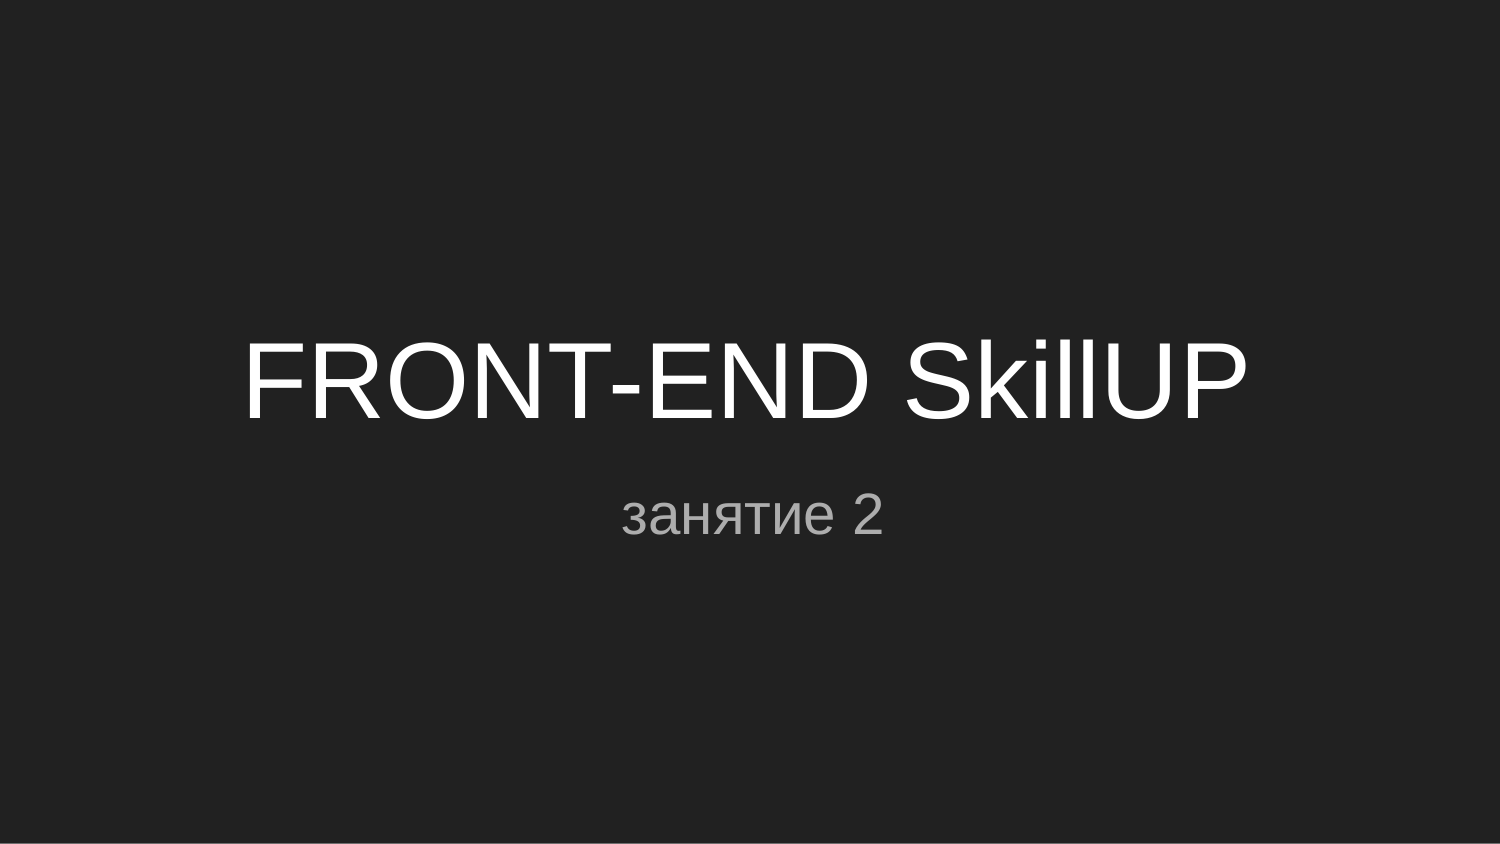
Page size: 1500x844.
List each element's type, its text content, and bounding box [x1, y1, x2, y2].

text_box FRONT-END SkillUP [239, 308, 1259, 441]
text_box занятие 2 [619, 474, 922, 547]
